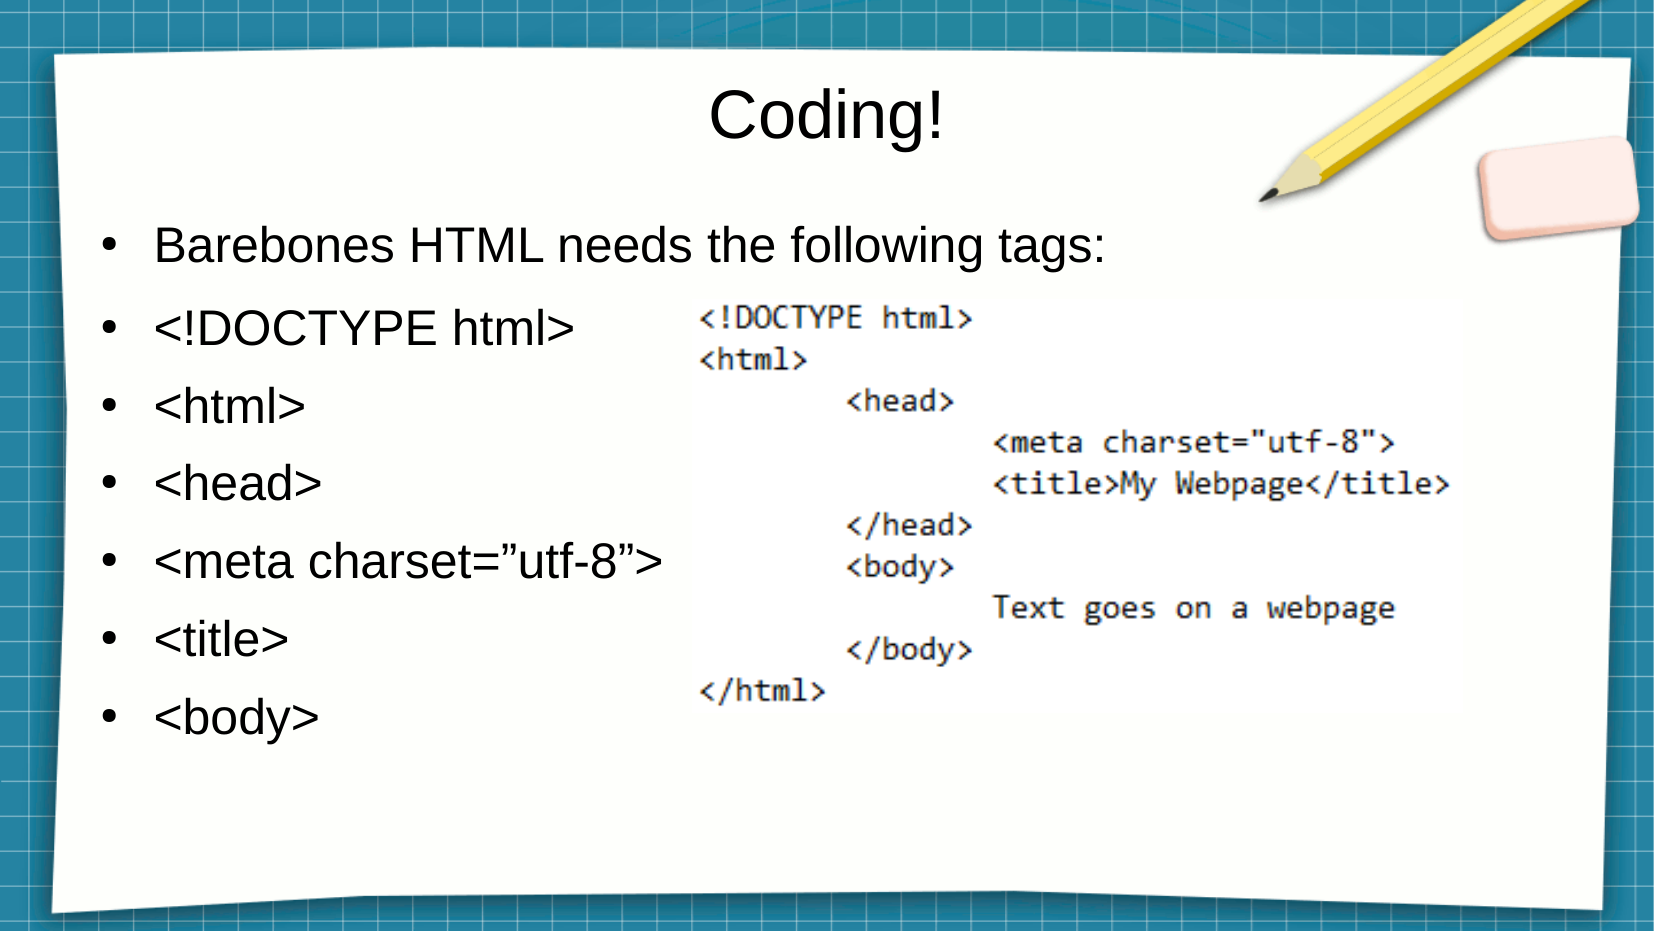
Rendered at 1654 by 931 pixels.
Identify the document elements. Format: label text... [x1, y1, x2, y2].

list Barebones HTML needs the following tags: [82, 217, 1576, 301]
list <!DOCTYPE html> <html> <head> <meta charset=”utf-8”> <title> <body> [82, 300, 826, 840]
picture [0, 0, 1654, 931]
title Coding! [82, 37, 1571, 193]
